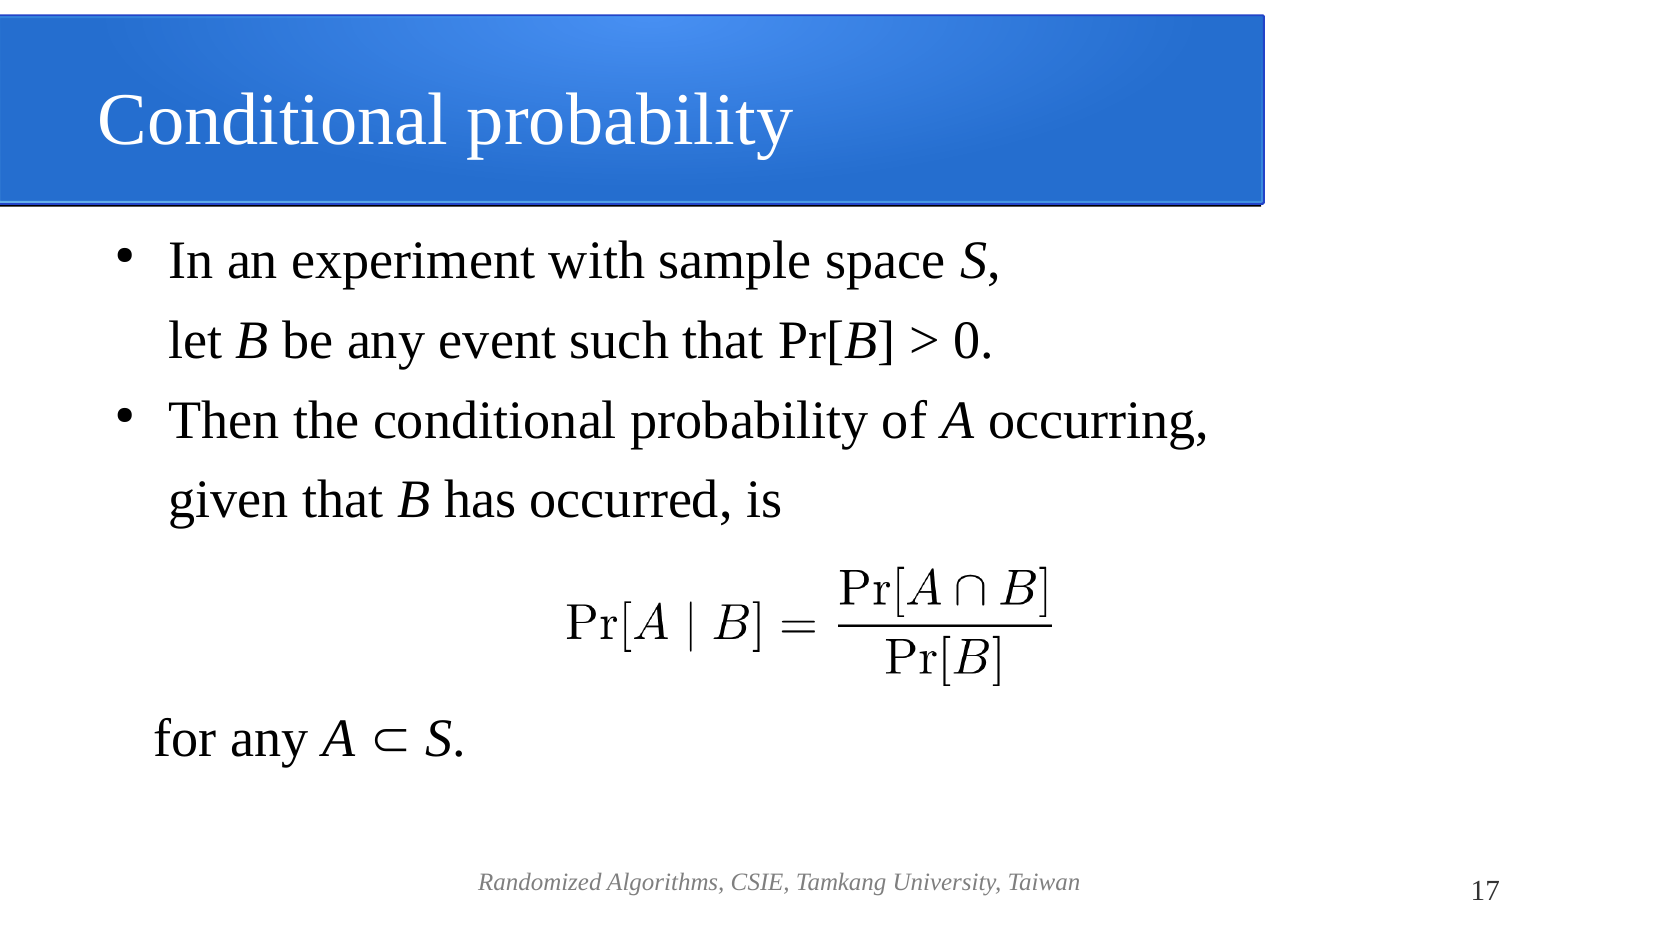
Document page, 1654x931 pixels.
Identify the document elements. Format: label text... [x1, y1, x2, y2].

title Conditional probability [82, 37, 1571, 193]
list In an experiment with sample space S, let B be any event such that Pr[B] > 0. Then the conditional probability of A occurring, given that B has occurred, is for any A  S. [82, 217, 1571, 831]
picture [566, 566, 1052, 686]
